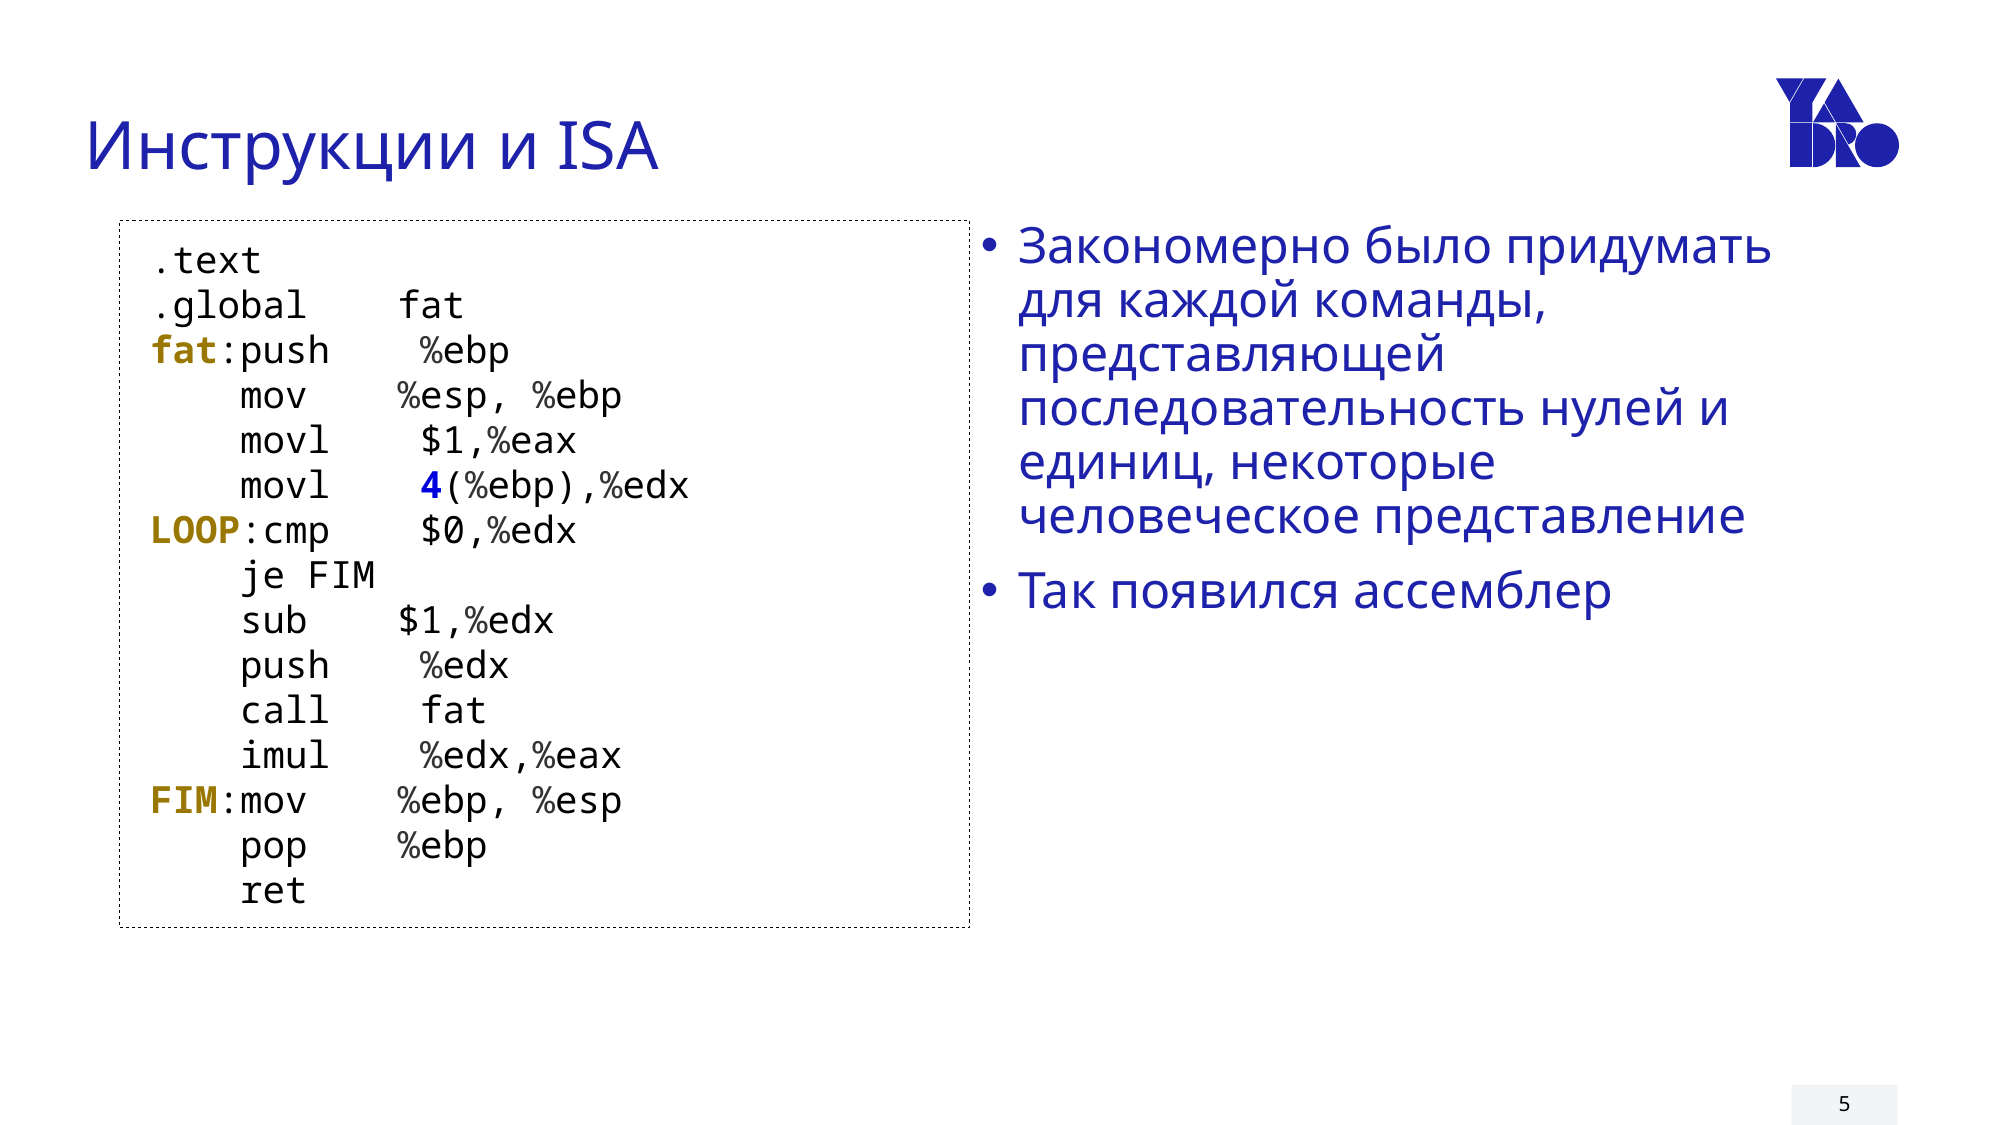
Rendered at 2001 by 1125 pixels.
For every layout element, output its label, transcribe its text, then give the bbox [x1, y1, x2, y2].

list Закономерно было придумать для каждой команды, представляющей последовательность нулей и единиц, некоторые человеческое представление Так появился ассемблер [980, 220, 1826, 915]
title Инструкции и ISA [84, 109, 1674, 205]
text_box .text .global fat fat:push %ebp mov %esp, %ebp movl $1,%eax movl 4(%ebp),%edx LOOP:cmp $0,%edx je FIM sub $1,%edx push %edx call fat imul %edx,%eax FIM:mov %ebp, %esp pop %ebp ret [119, 220, 970, 928]
